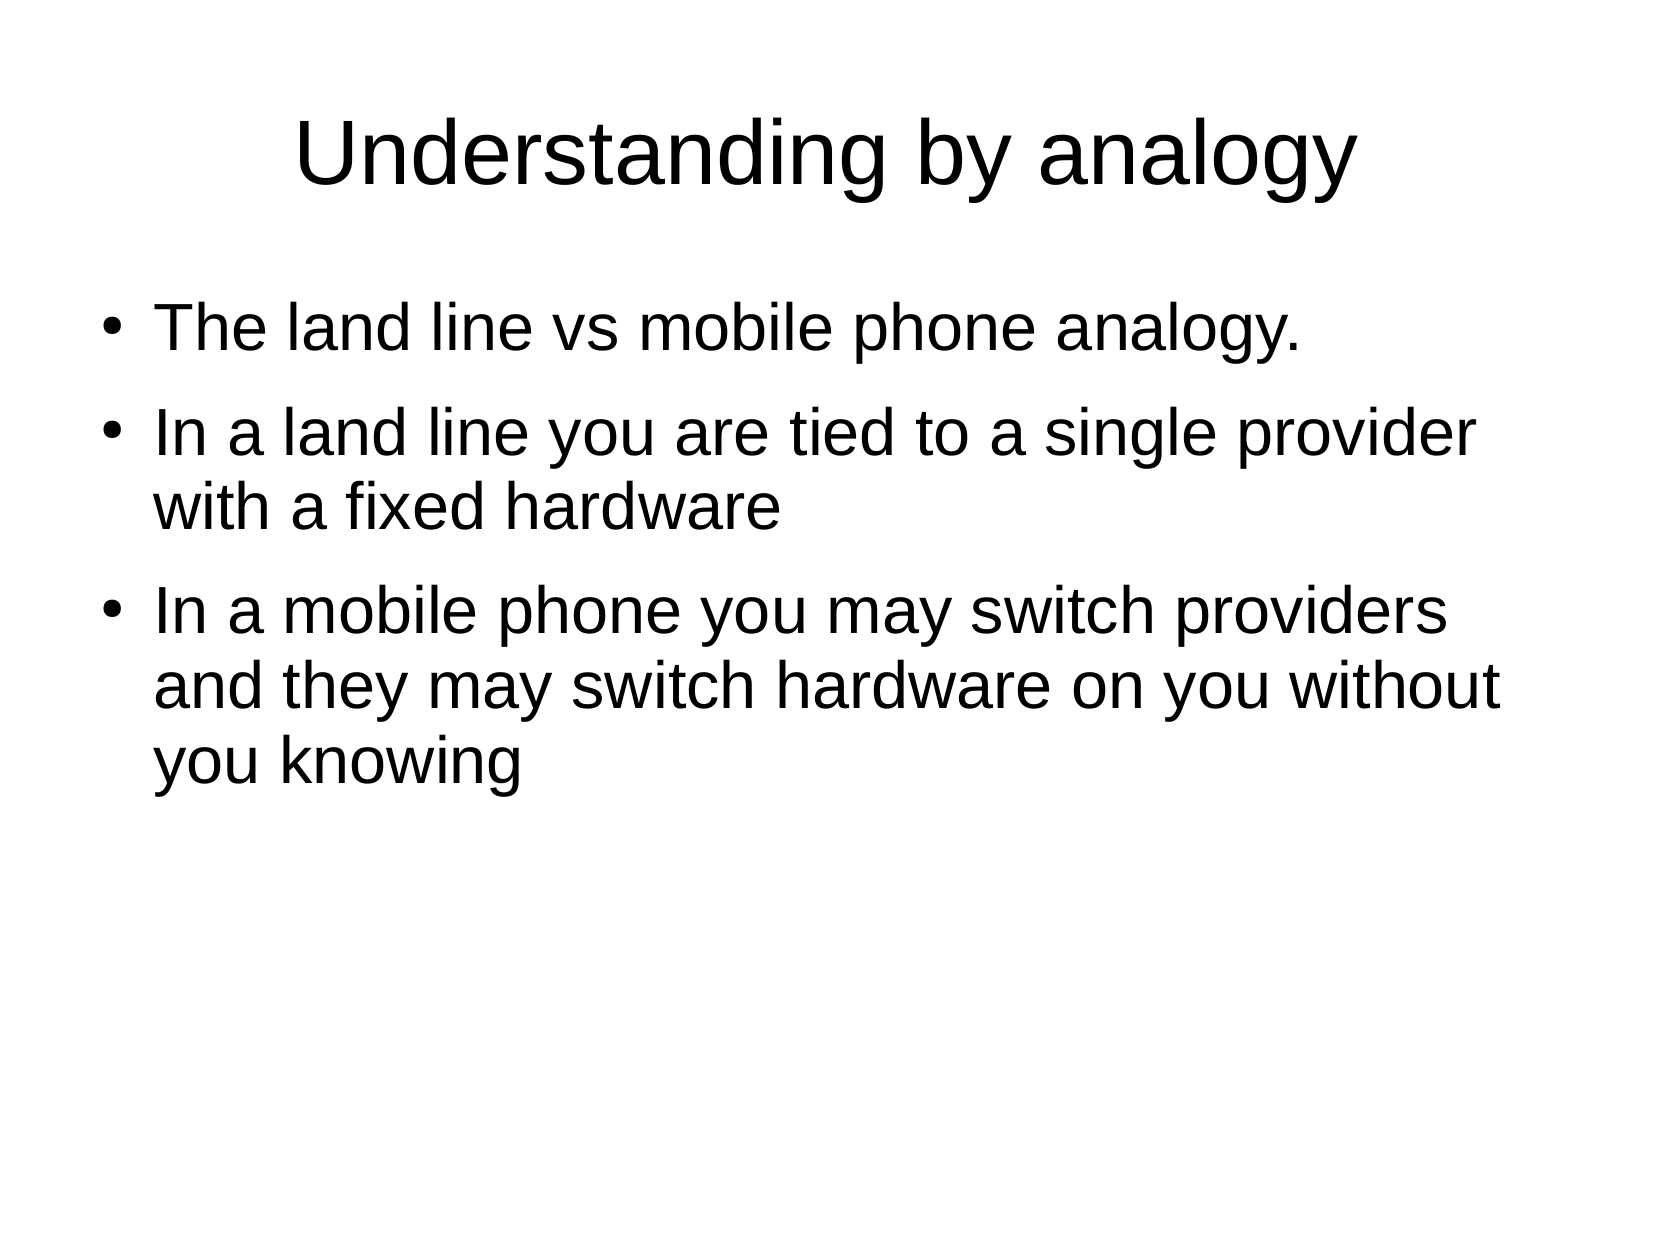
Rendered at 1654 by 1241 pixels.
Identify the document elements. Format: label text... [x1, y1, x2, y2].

list The land line vs mobile phone analogy. In a land line you are tied to a single provider with a fixed hardware In a mobile phone you may switch providers and they may switch hardware on you without you knowing [82, 290, 1538, 1010]
title Understanding by analogy [82, 49, 1571, 257]
